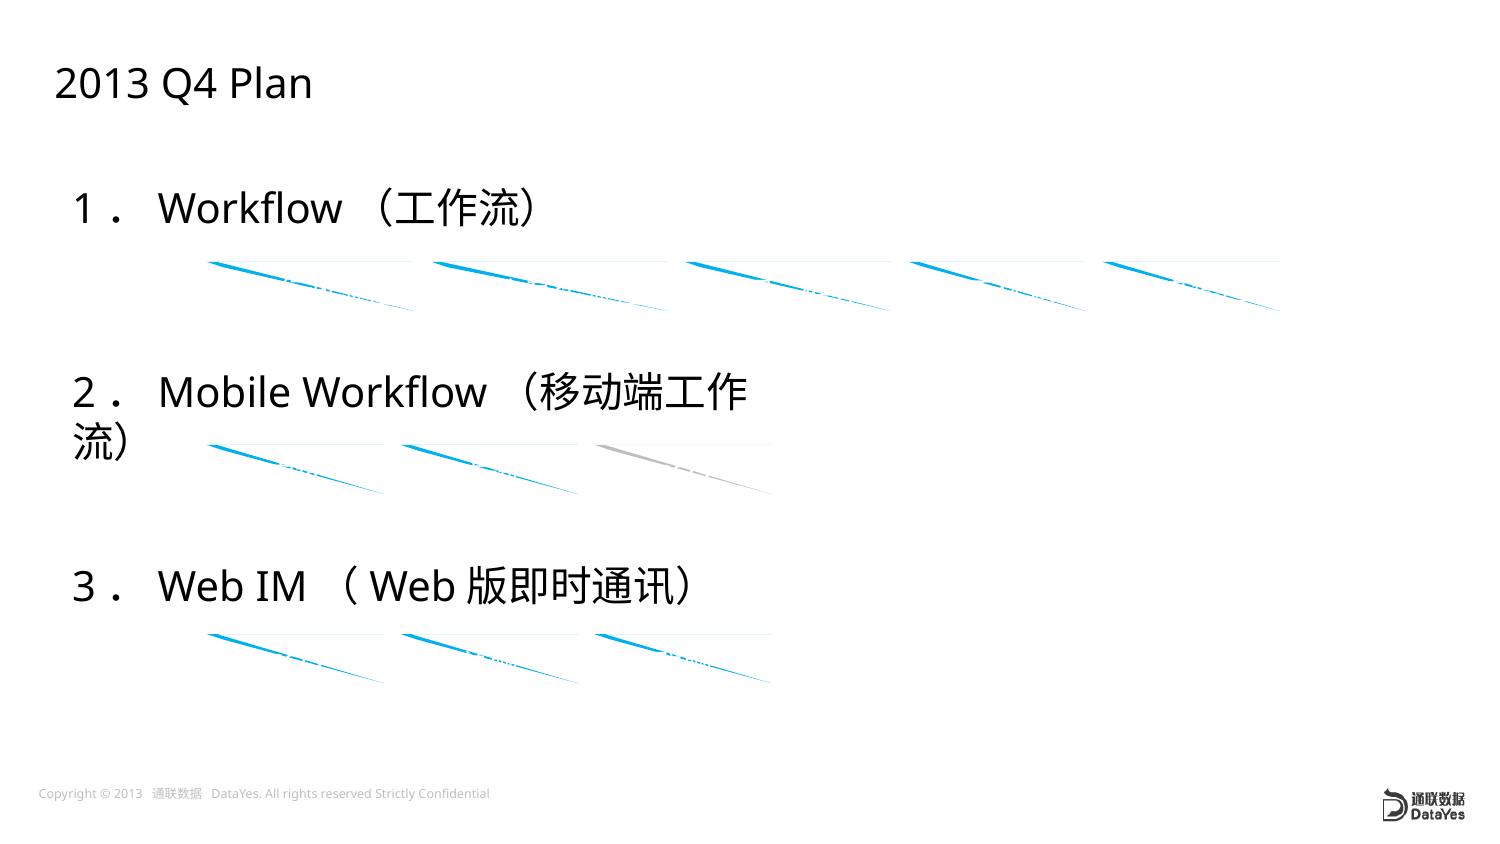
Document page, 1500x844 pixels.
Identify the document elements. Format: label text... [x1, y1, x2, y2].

text_box 单聊 [400, 634, 578, 654]
text_box 单聊 [516, 665, 578, 684]
text_box SSO [708, 475, 772, 495]
text_box 1．Workflow（工作流） [57, 174, 766, 240]
picture [1370, 776, 1481, 838]
text_box 代理、催办 [684, 261, 892, 280]
text_box 审批 [317, 474, 385, 495]
text_box 界面优化 [1018, 291, 1032, 297]
text_box SSO [289, 656, 303, 661]
text_box 界面优化 [908, 261, 1086, 280]
text_box 单聊 [469, 651, 478, 656]
text_box 群聊 [594, 634, 772, 656]
text_box 8支行政流程 [286, 279, 315, 289]
text_box 10支基金流程 [431, 261, 668, 285]
text_box 信息接口 [1102, 261, 1280, 281]
text_box 2．Mobile Workflow（移动端工作流） [57, 358, 825, 474]
text_box 代理、催办 [770, 280, 804, 291]
text_box 界面优化 [983, 283, 1001, 288]
text_box 8支行政流程 [206, 261, 414, 281]
text_box SSO [305, 660, 318, 666]
text_box SSO [206, 634, 385, 657]
title 2013 Q4 Plan [54, 44, 1405, 186]
text_box 信息接口 [1184, 282, 1196, 289]
text_box 3．Web IM（Web版即时通讯） [57, 552, 766, 618]
text_box 单聊 [479, 654, 492, 660]
